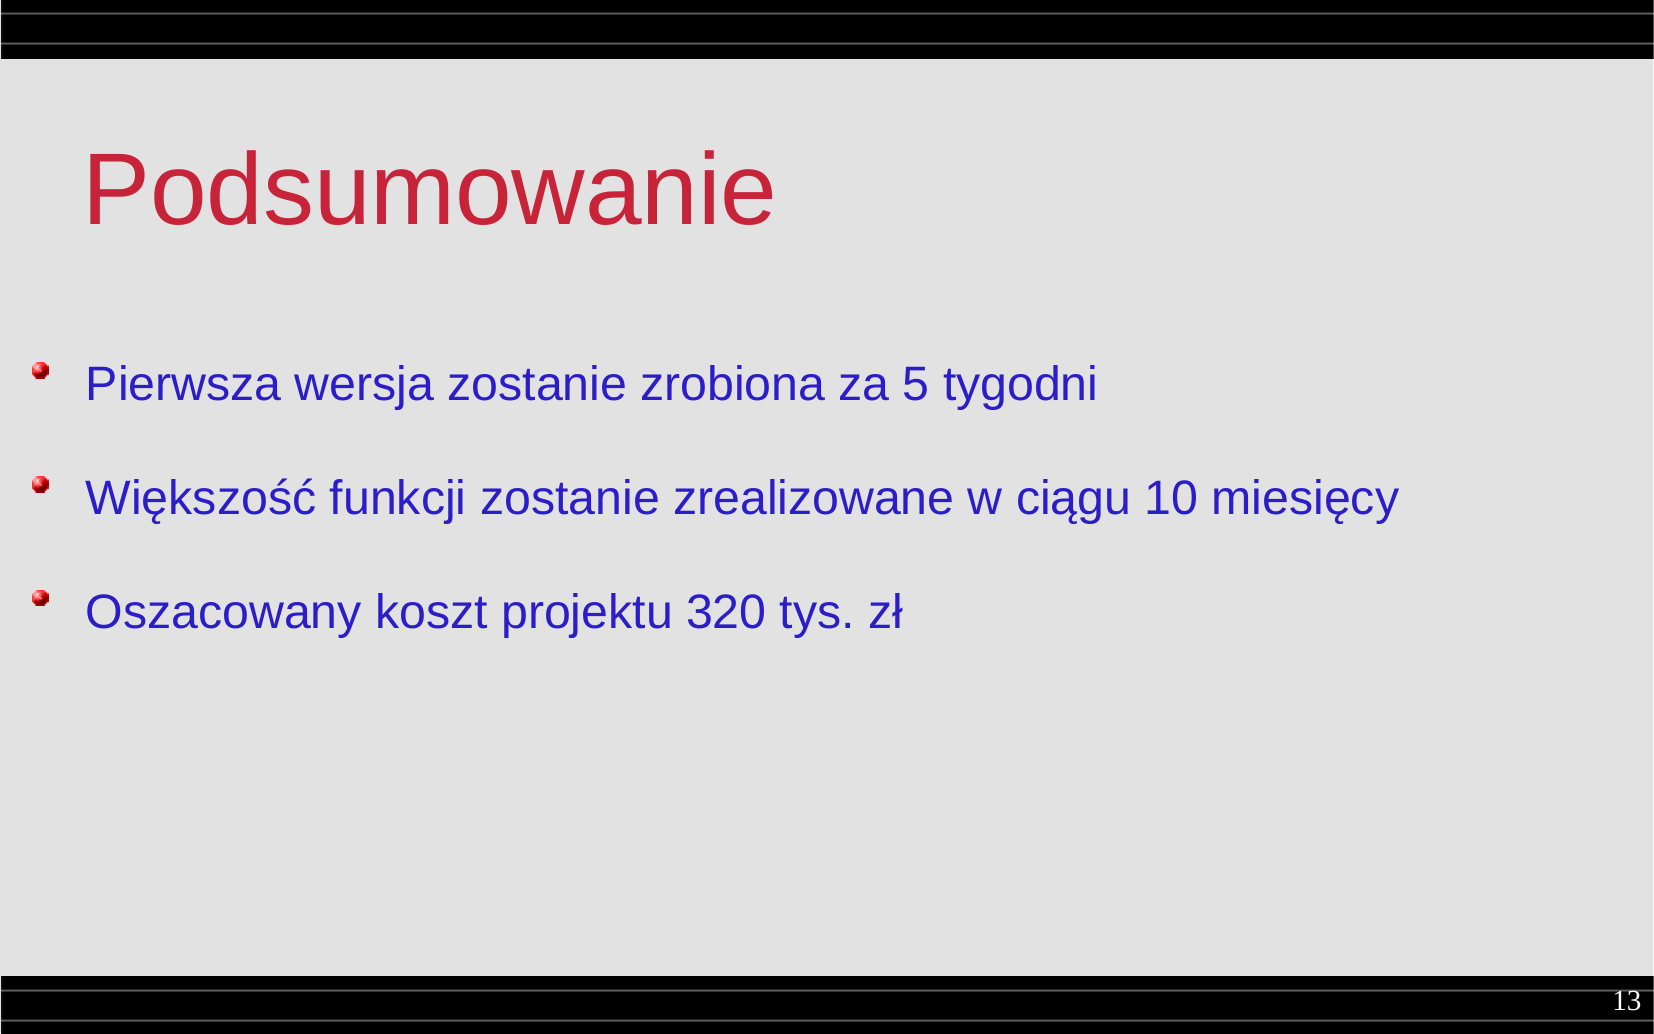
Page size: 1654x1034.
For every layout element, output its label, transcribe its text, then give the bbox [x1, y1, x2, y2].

picture [1, 0, 1654, 59]
picture [1, 976, 1654, 1034]
list Pierwsza wersja zostanie zrobiona za 5 tygodni Większość funkcji zostanie zrealizowane w ciągu 10 miesięcy Oszacowany koszt projektu 320 tys. zł [15, 330, 1621, 870]
title Podsumowanie [82, 103, 1571, 276]
